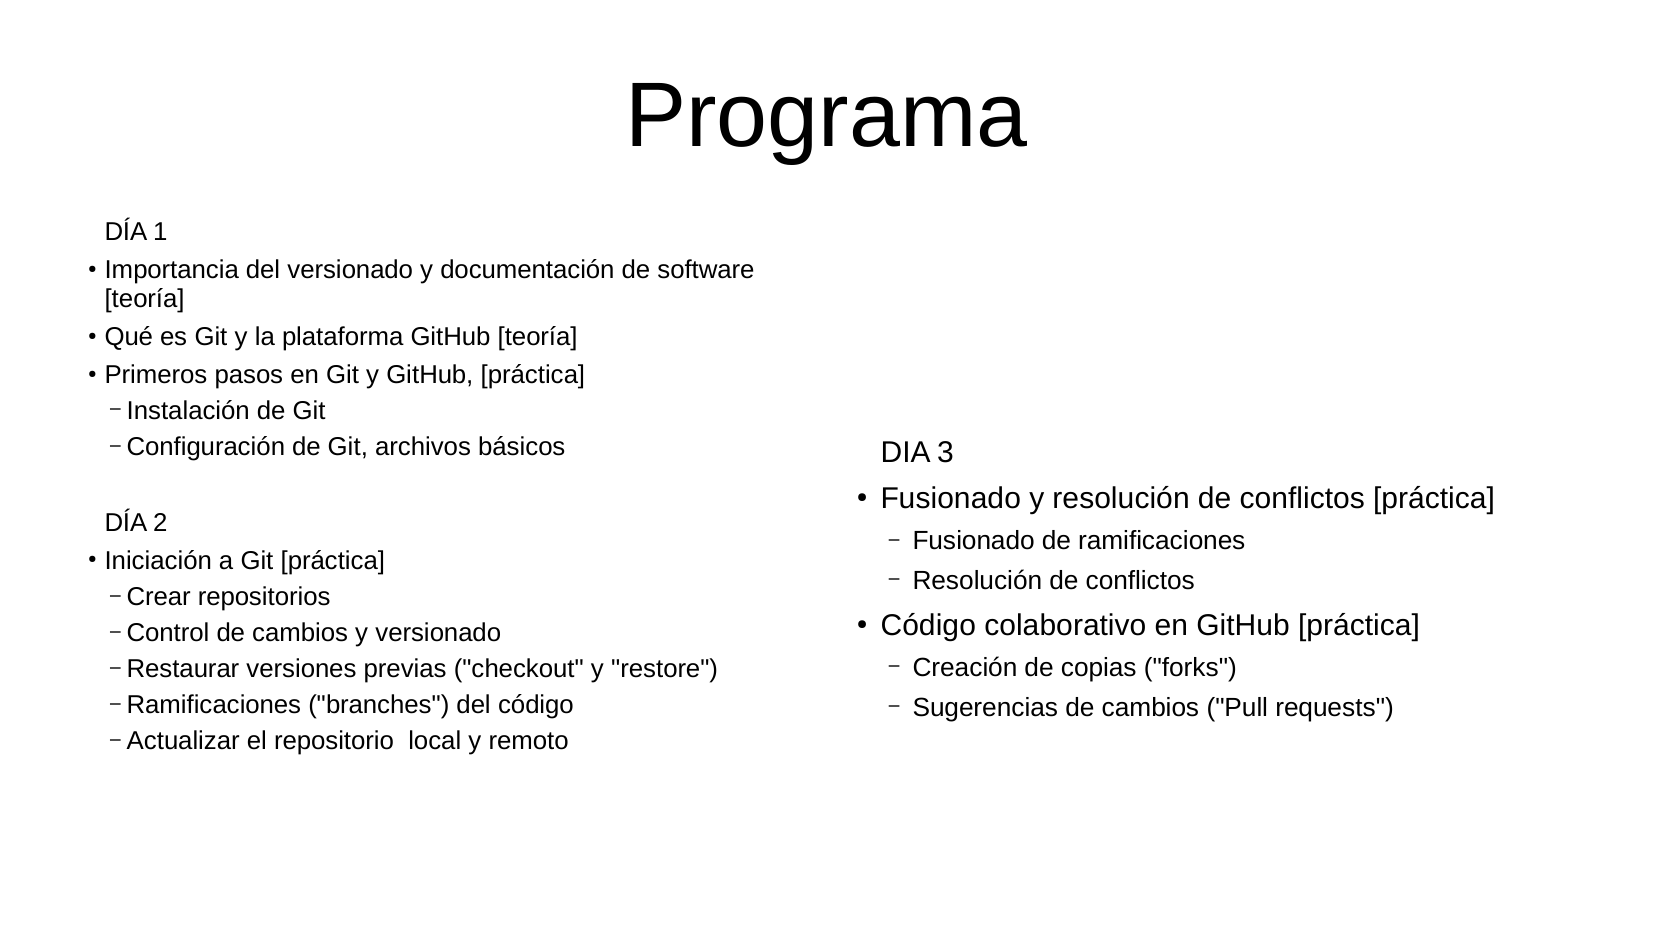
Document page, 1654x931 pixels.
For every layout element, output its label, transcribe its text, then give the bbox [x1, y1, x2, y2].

list DIA 3 Fusionado y resolución de conflictos [práctica] Fusionado de ramificaciones Resolución de conflictos Código colaborativo en GitHub [práctica] Creación de copias ("forks") Sugerencias de cambios ("Pull requests") [848, 435, 1576, 728]
list DÍA 1 Importancia del versionado y documentación de software [teoría] Qué es Git y la plataforma GitHub [teoría] Primeros pasos en Git y GitHub, [práctica] Instalación de Git Configuración de Git, archivos básicos DÍA 2 Iniciación a Git [práctica] Crear repositorios Control de cambios y versionado Restaurar versiones previas ("checkout" y "restore") Ramificaciones ("branches") del código Actualizar el repositorio local y remoto [82, 217, 809, 758]
title Programa [82, 37, 1571, 193]
